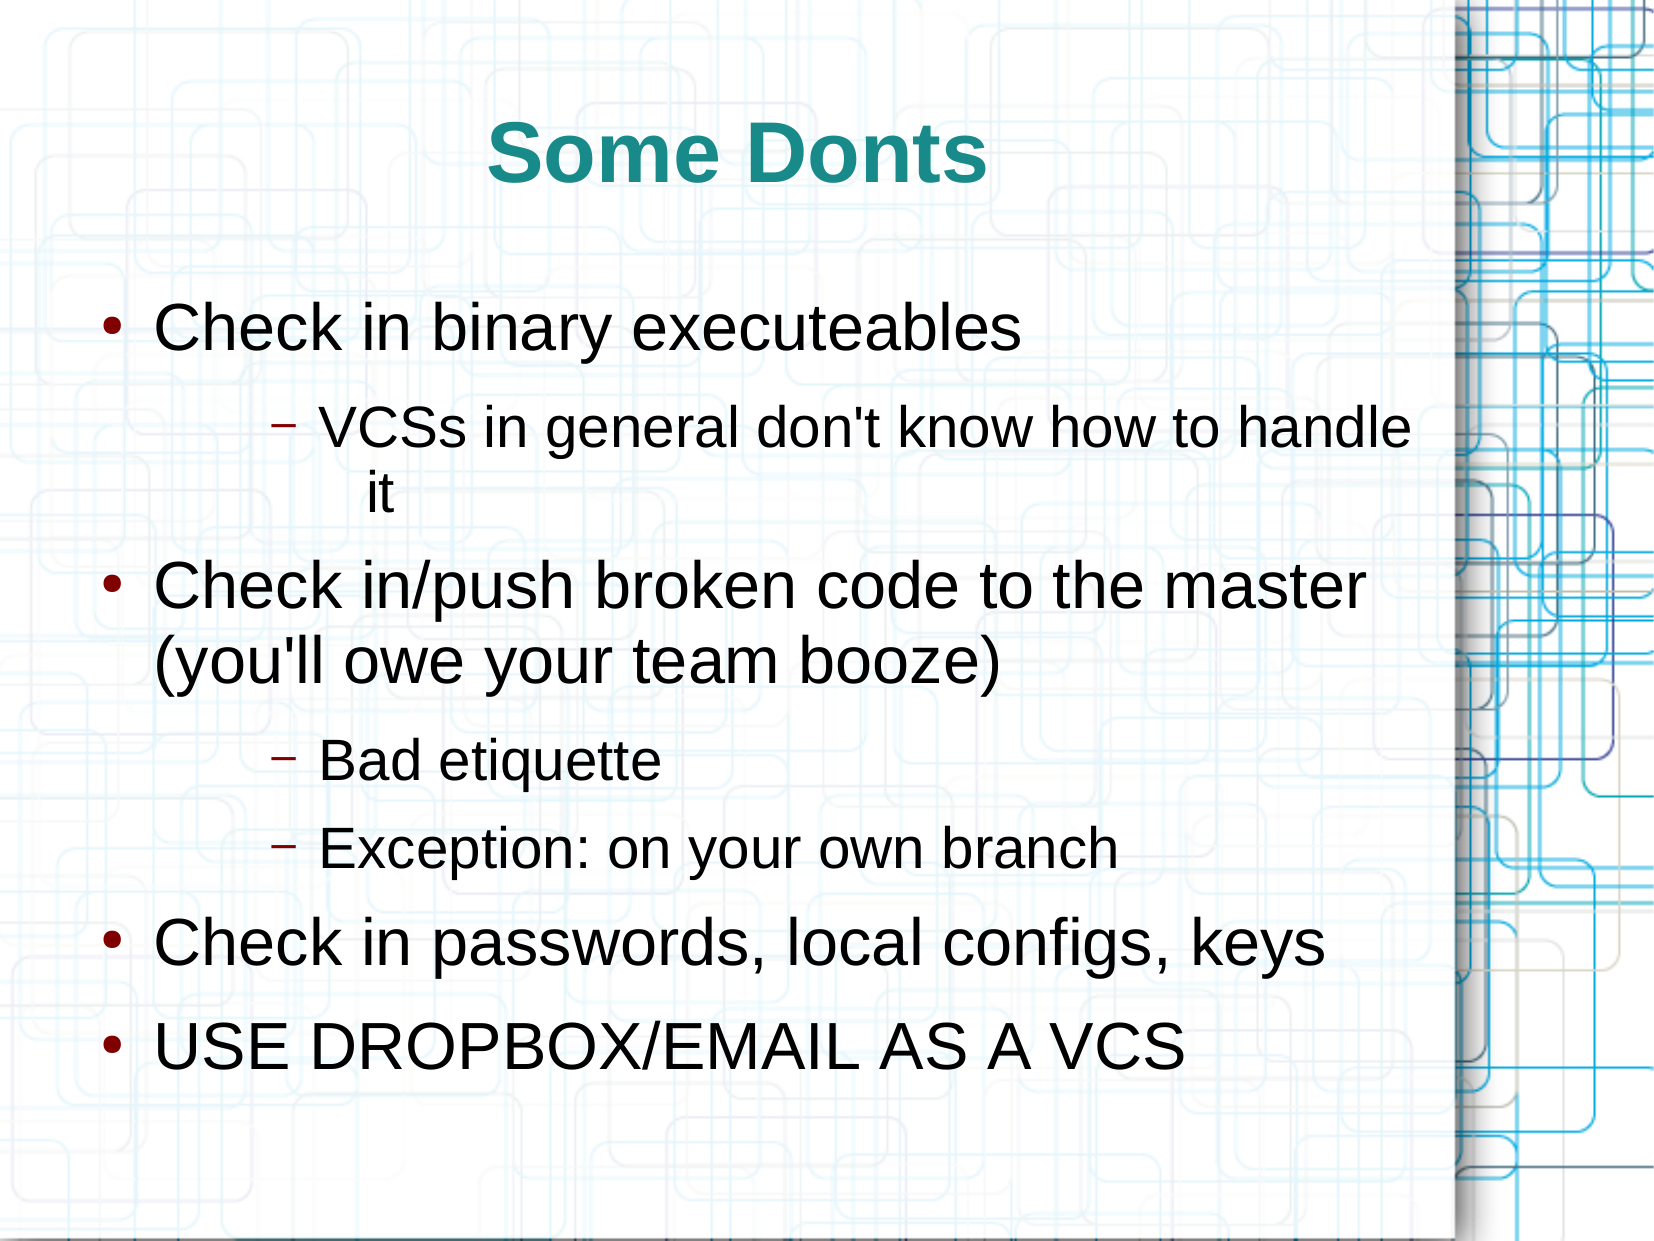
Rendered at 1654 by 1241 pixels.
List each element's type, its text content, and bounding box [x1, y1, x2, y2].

title Some Donts [59, 49, 1418, 257]
picture [0, 0, 1654, 1241]
list Check in binary executeables VCSs in general don't know how to handle it Check in/push broken code to the master (you'll owe your team booze) Bad etiquette Exception: on your own branch Check in passwords, local configs, keys USE DROPBOX/EMAIL AS A VCS [82, 290, 1418, 1010]
